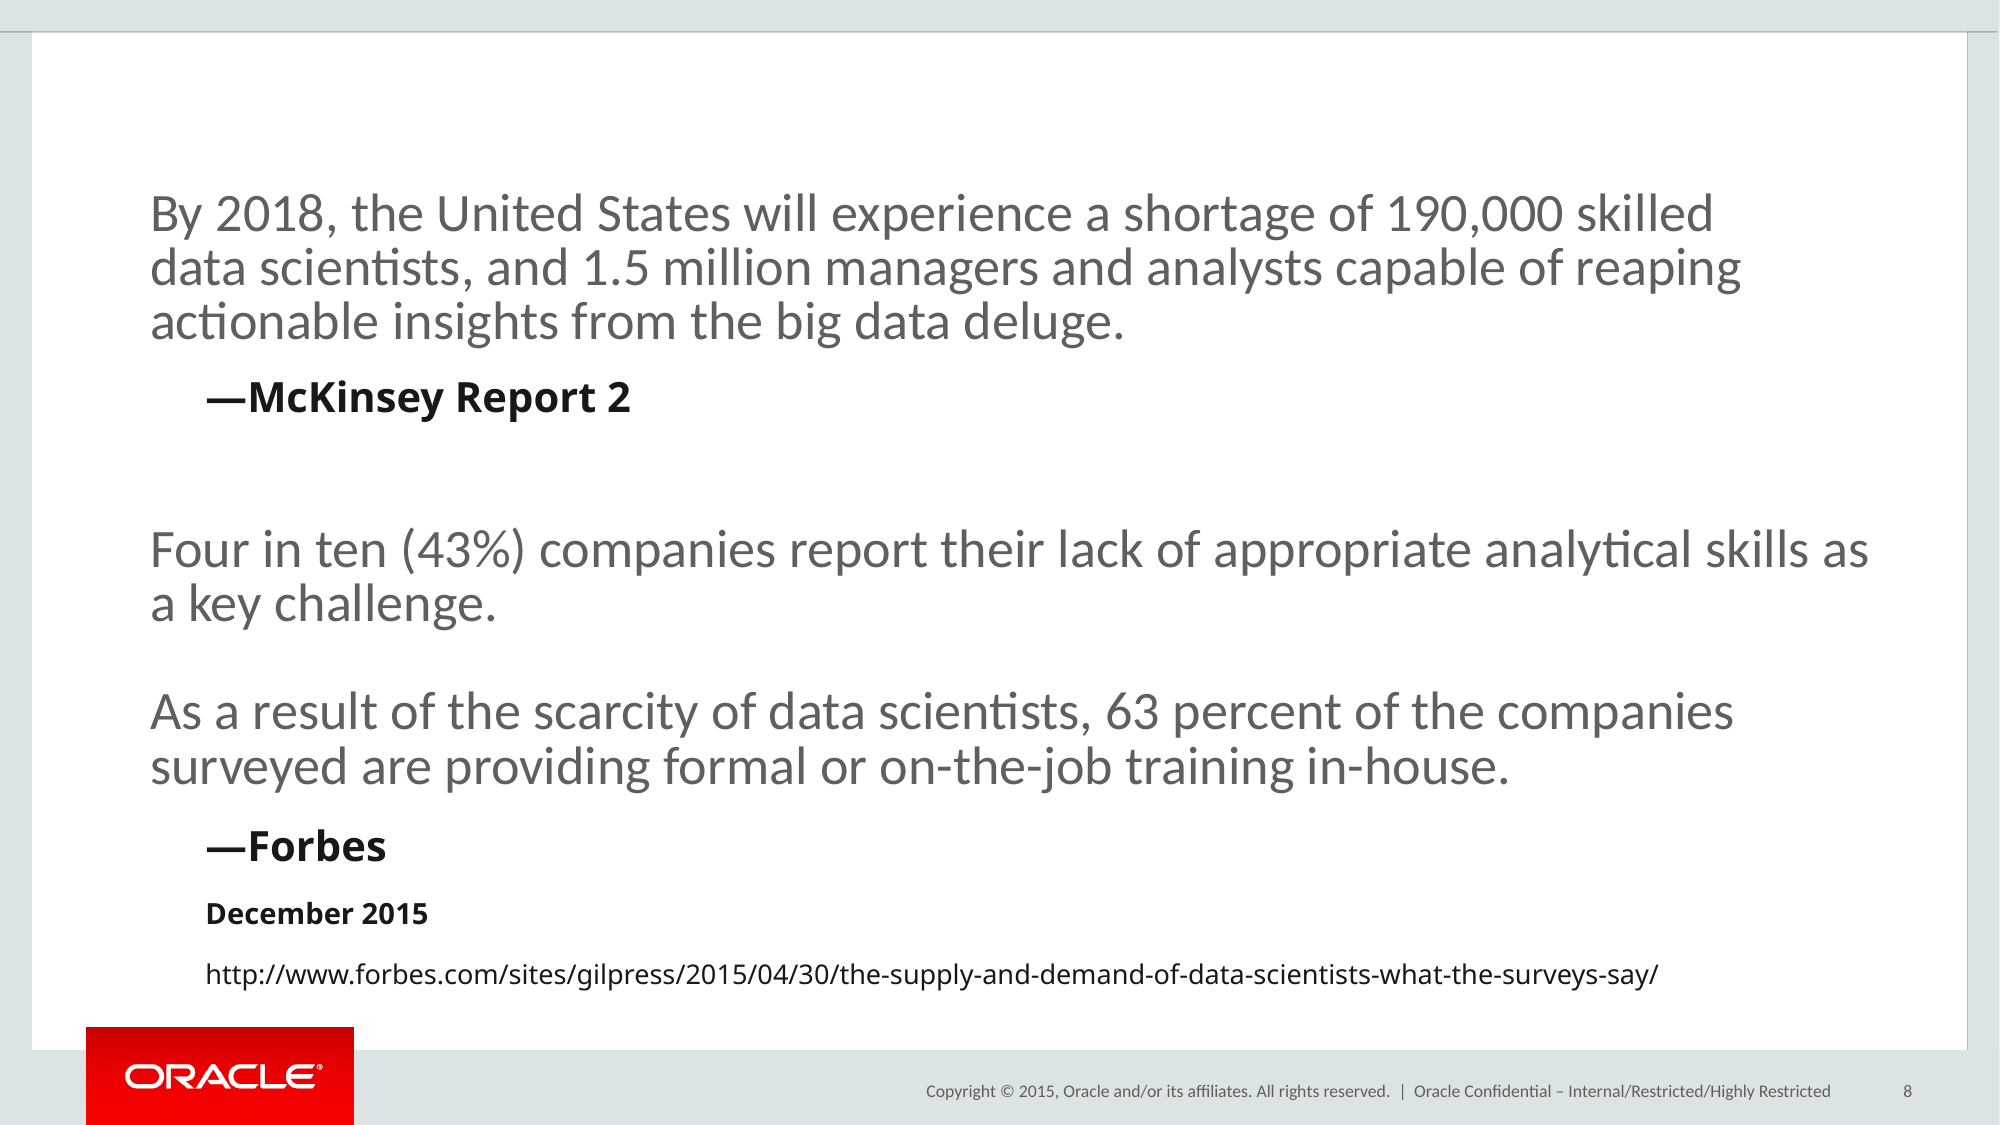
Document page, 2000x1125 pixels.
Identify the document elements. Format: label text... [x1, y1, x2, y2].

title By 2018, the United States will experience a shortage of 190,000 skilled data scientists, and 1.5 million managers and analysts capable of reaping actionable insights from the big data deluge. [150, 190, 1893, 354]
list —McKinsey Report 2 [205, 376, 816, 526]
footer Oracle Confidential – Internal/Restricted/Highly Restricted [1414, 1075, 1849, 1106]
title Four in ten (43%) companies report their lack of appropriate analytical skills as a key challenge. As a result of the scarcity of data scientists, 63 percent of the companies surveyed are providing formal or on-the-job training in-house. [150, 526, 1893, 798]
picture [86, 1027, 354, 1125]
list —Forbes December 2015 http://www.forbes.com/sites/gilpress/2015/04/30/the-supply-and-demand-of-data-scientists-what-the-surveys-say/ [205, 825, 1936, 976]
slide_number <number> [1849, 1075, 1913, 1106]
